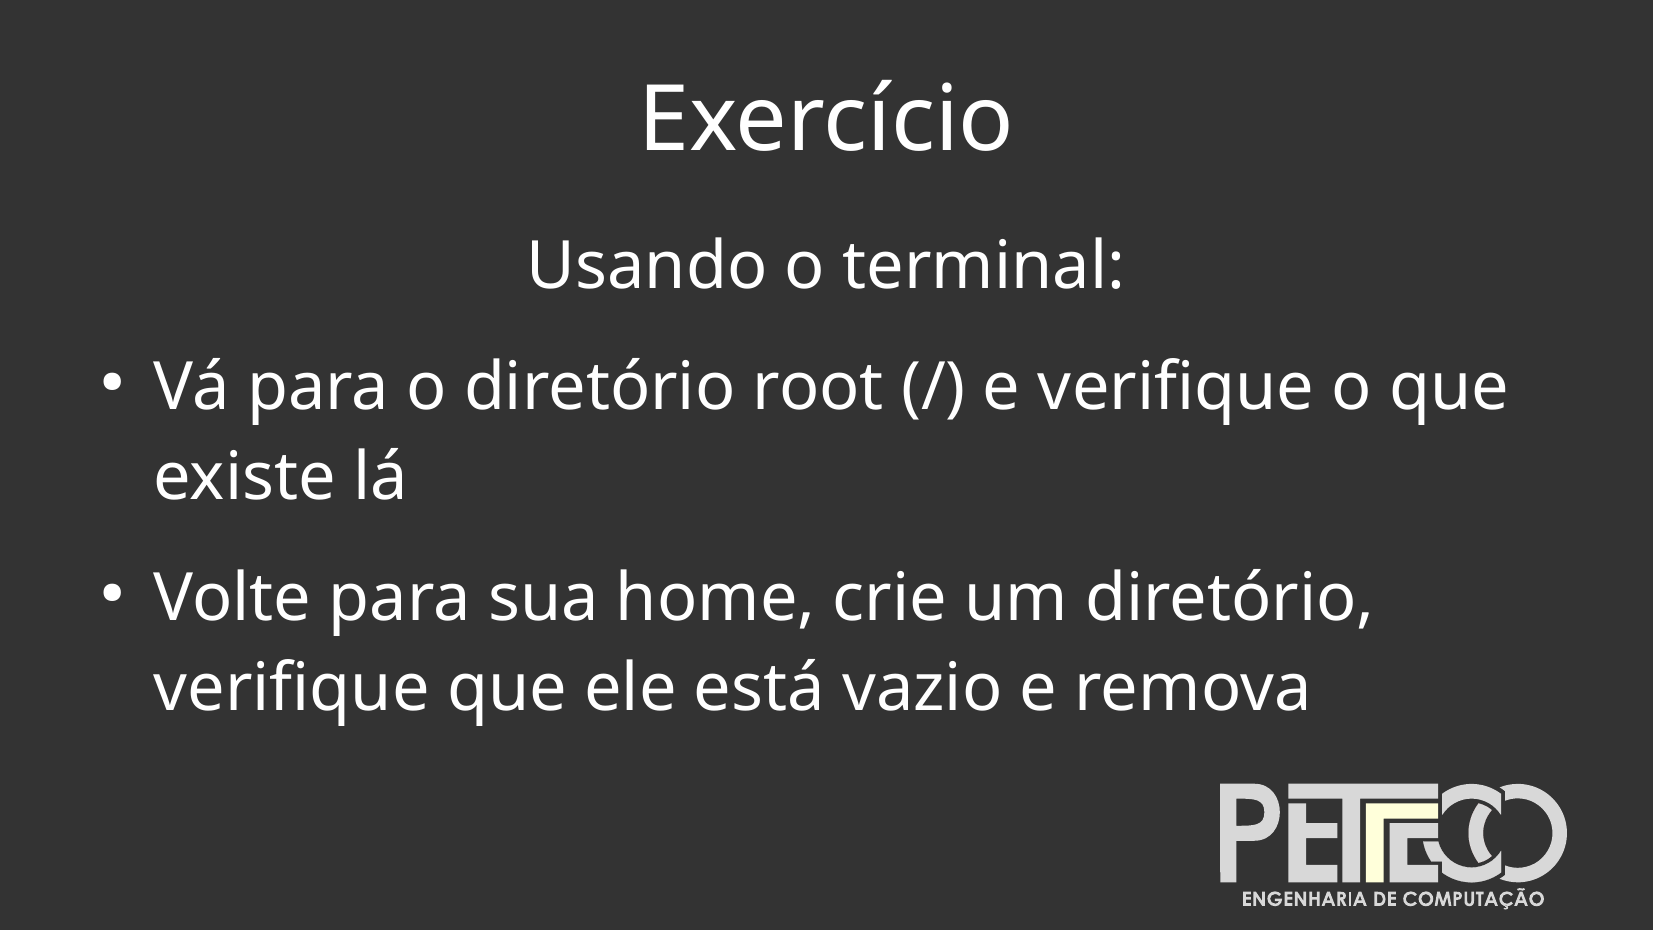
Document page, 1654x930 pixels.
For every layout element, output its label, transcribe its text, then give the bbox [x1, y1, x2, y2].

title Exercício [82, 37, 1571, 193]
list Usando o terminal: Vá para o diretório root (/) e verifique o que existe lá Volte para sua home, crie um diretório, verifique que ele está vazio e remova [82, 217, 1571, 757]
